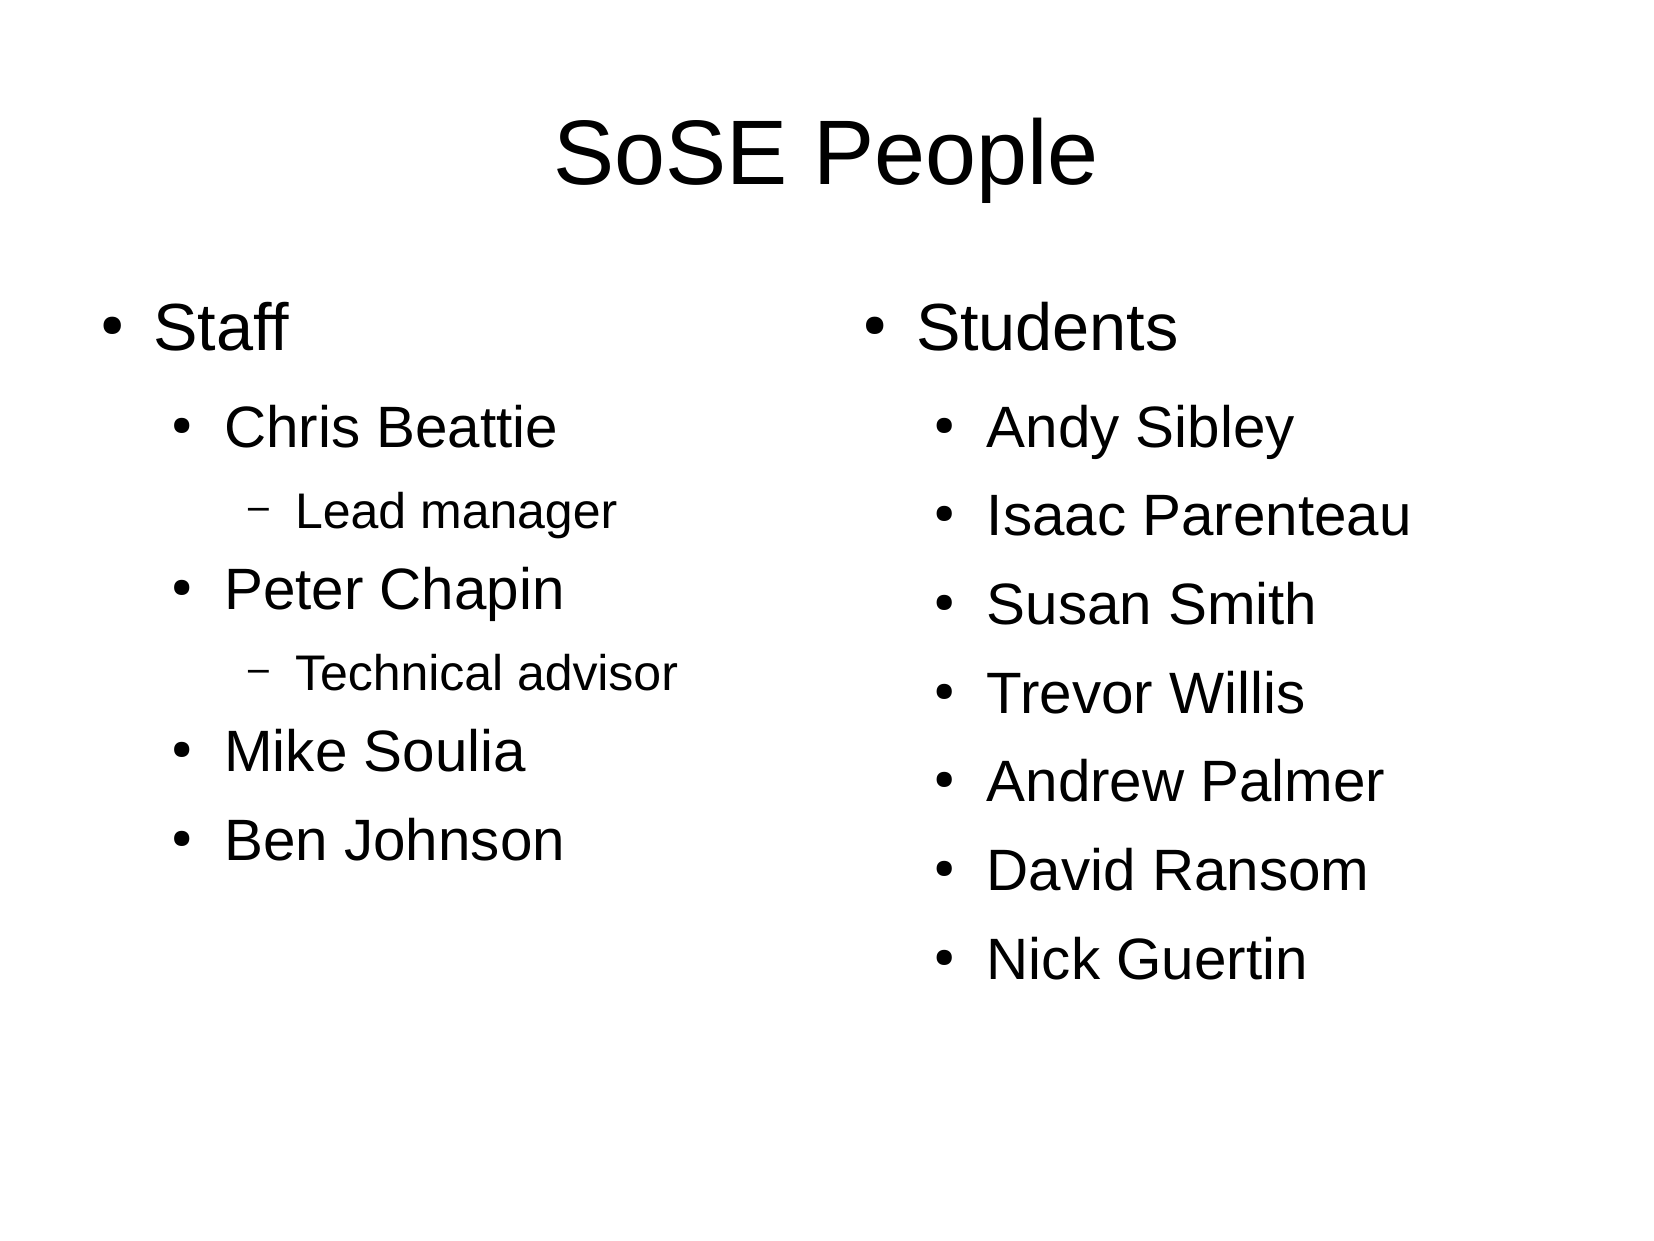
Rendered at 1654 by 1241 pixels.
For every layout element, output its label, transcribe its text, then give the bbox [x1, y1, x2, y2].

list Staff Chris Beattie Lead manager Peter Chapin Technical advisor Mike Soulia Ben Johnson [82, 290, 809, 1109]
list Students Andy Sibley Isaac Parenteau Susan Smith Trevor Willis Andrew Palmer David Ransom Nick Guertin [845, 290, 1572, 1094]
title SoSE People [82, 49, 1571, 257]
